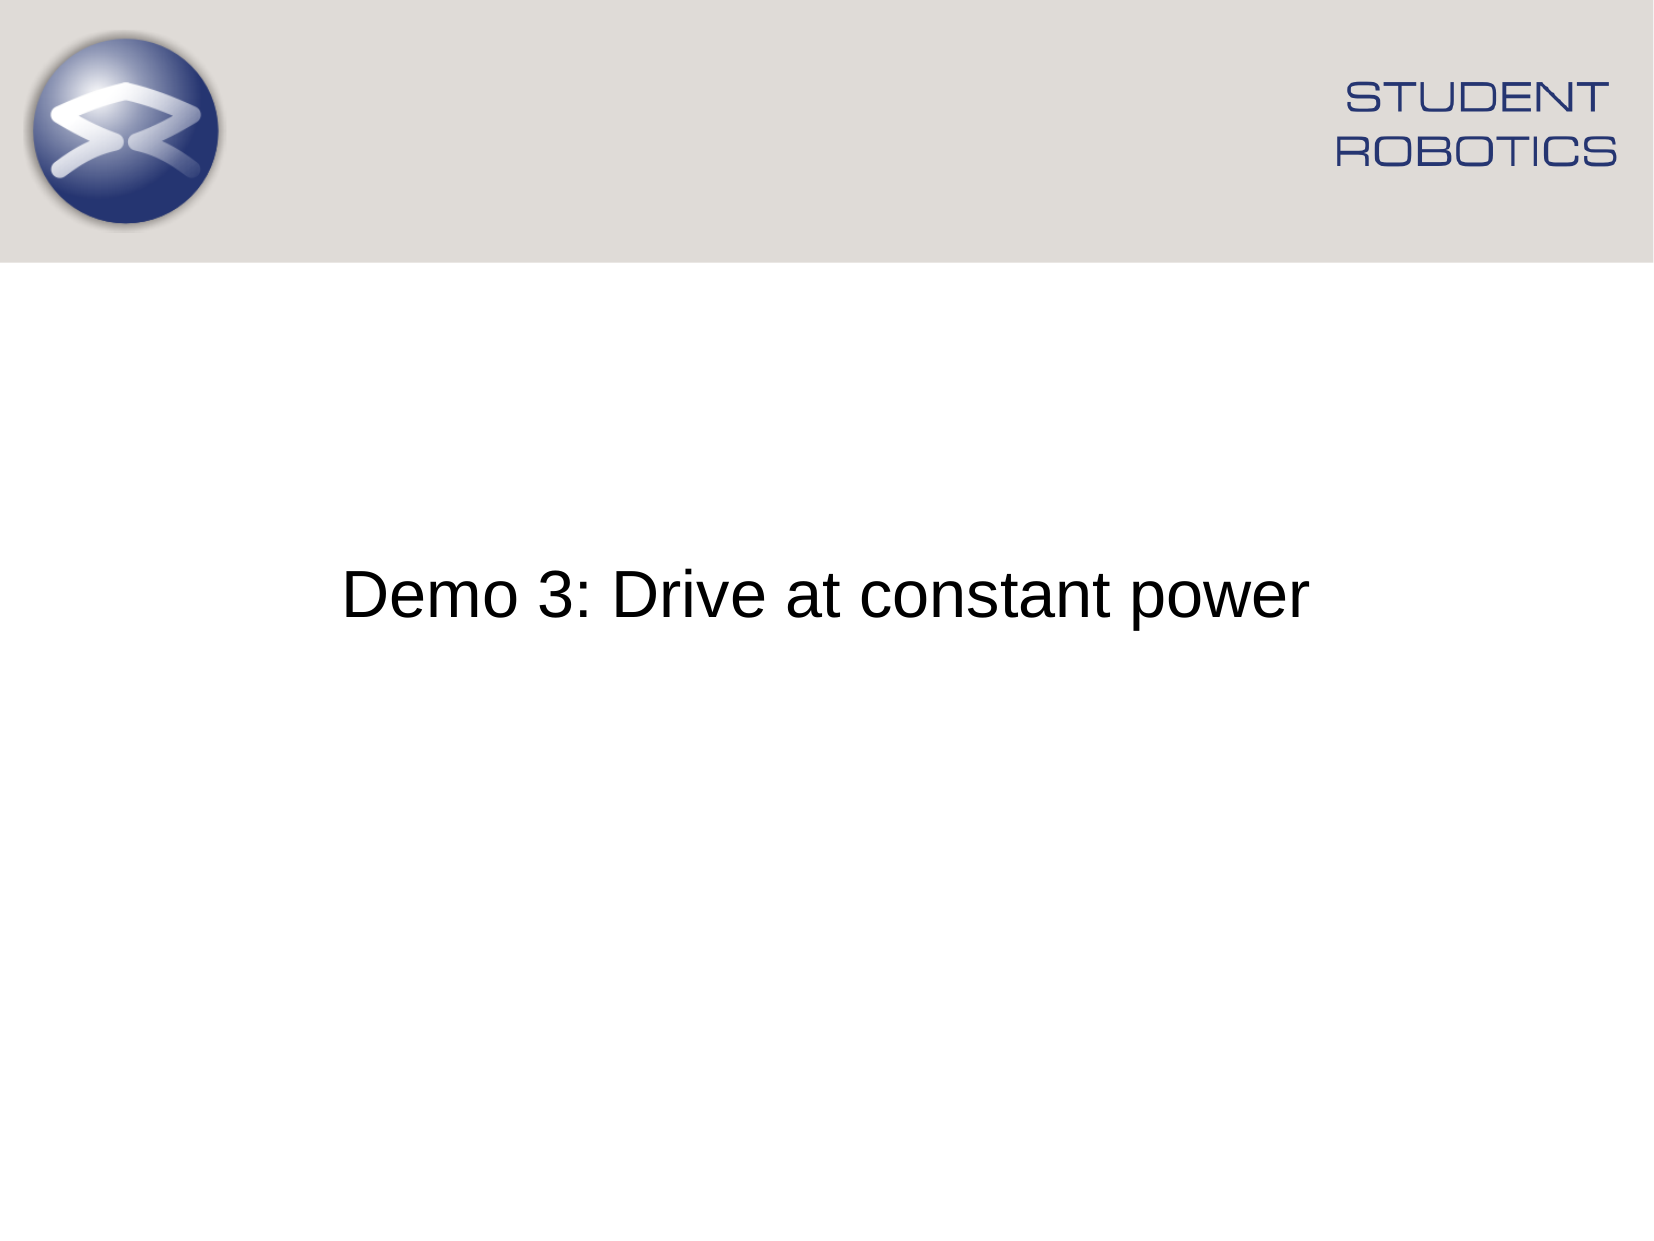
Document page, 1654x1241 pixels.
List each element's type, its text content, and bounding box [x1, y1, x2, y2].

picture [1571, 68, 1633, 174]
picture [9, 19, 82, 245]
subtitle Demo 3: Drive at constant power [82, 7, 1571, 1102]
